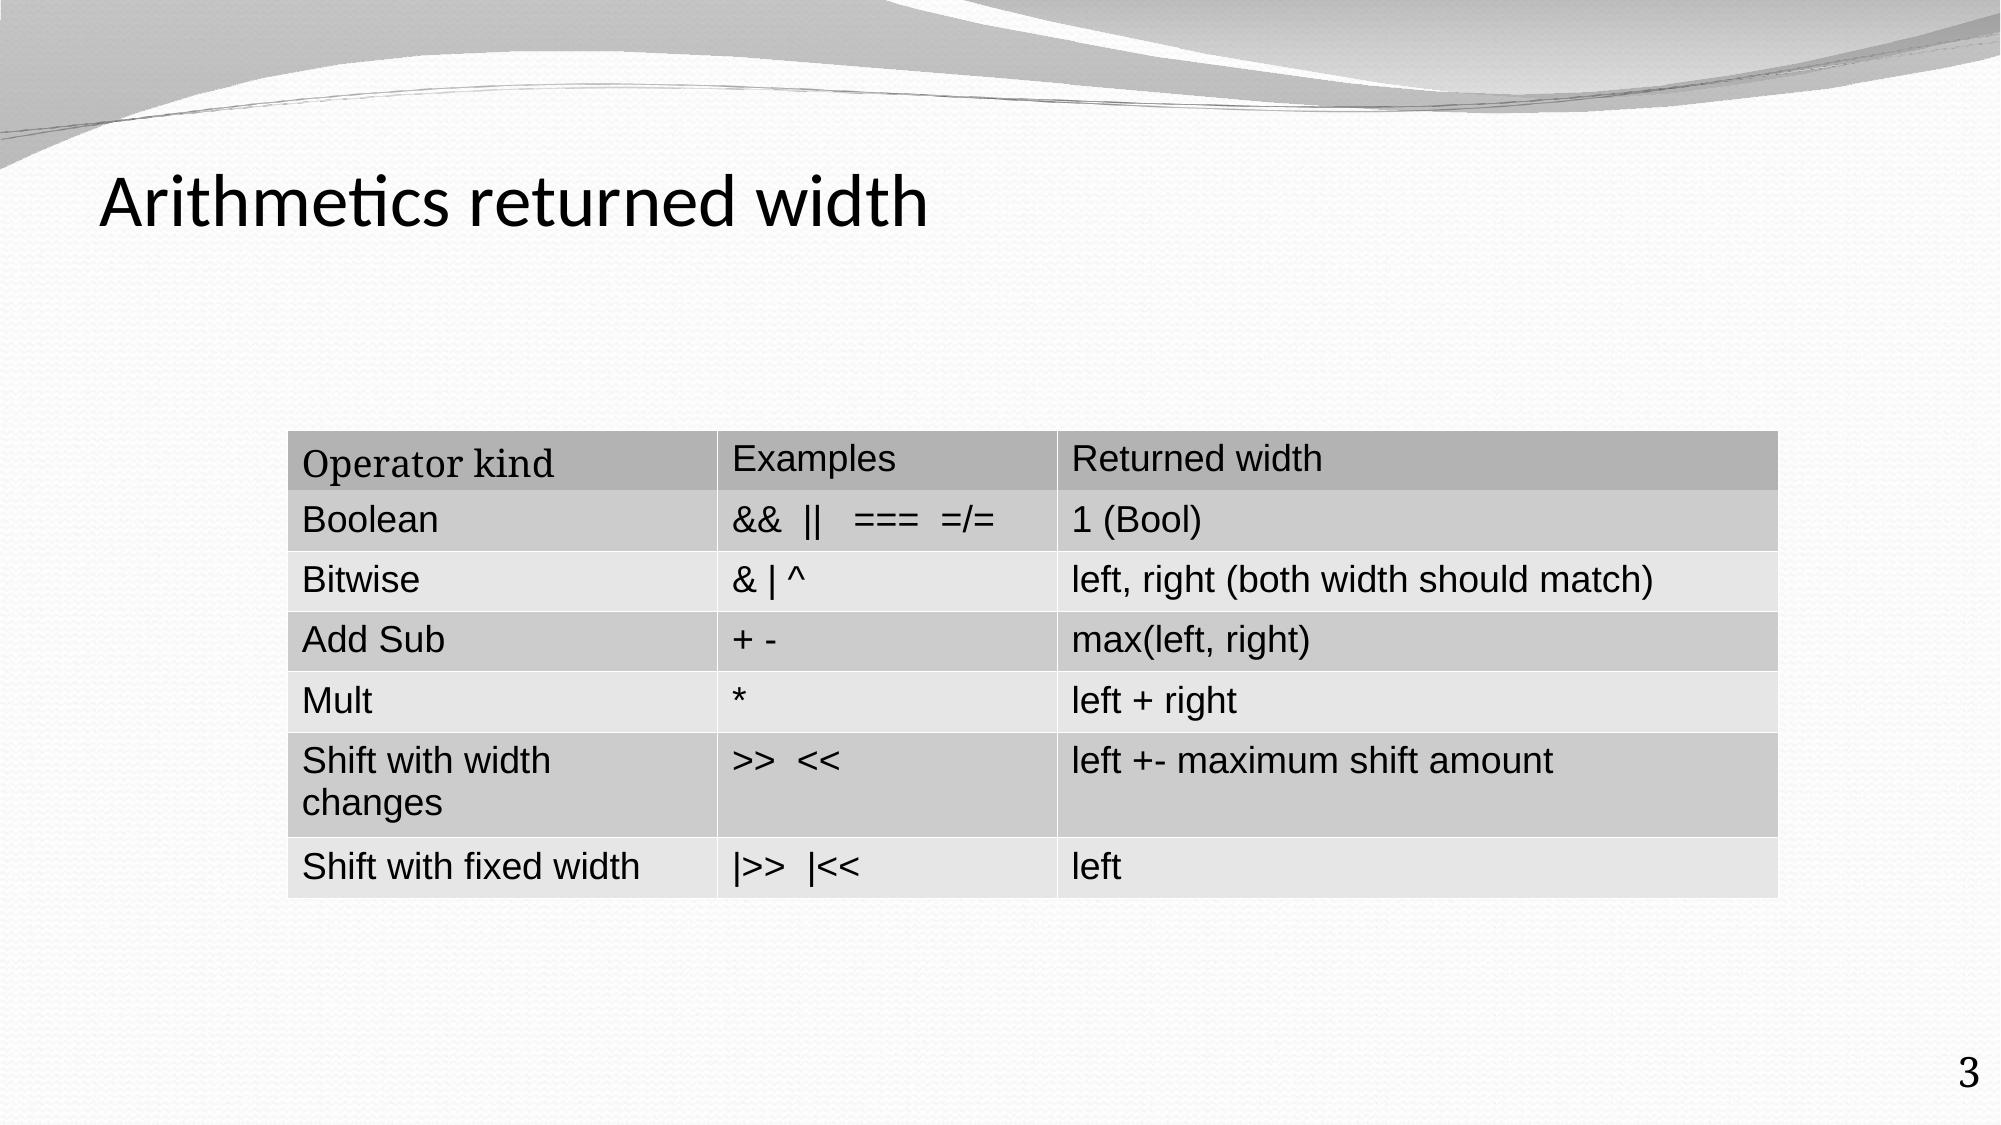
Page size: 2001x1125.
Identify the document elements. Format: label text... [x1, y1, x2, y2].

table_cell |>> |<< [718, 838, 1057, 898]
table_cell + - [718, 612, 1057, 671]
table_cell 1 (Bool) [1058, 490, 1778, 551]
text_box <numéro> [1813, 1042, 1981, 1103]
table_cell Shift with fixed width [288, 838, 717, 898]
table_cell >> << [718, 733, 1057, 837]
table_cell left + right [1058, 672, 1778, 732]
table_cell Shift with width changes [288, 733, 717, 837]
table_cell left +- maximum shift amount [1058, 733, 1778, 837]
table_header Examples [718, 431, 1057, 490]
table_cell left [1058, 838, 1778, 898]
table_cell Add Sub [288, 612, 717, 671]
table_cell max(left, right) [1058, 612, 1778, 671]
table_header Returned width [1058, 431, 1778, 490]
table_cell Mult [288, 672, 717, 732]
table_cell Bitwise [288, 552, 717, 611]
table_cell && || === =/= [718, 490, 1057, 551]
table_header Operator kind [288, 431, 717, 490]
title Arithmetics returned width [99, 54, 1985, 242]
picture [0, 0, 2001, 1125]
table_cell & | ^ [718, 552, 1057, 611]
table_cell left, right (both width should match) [1058, 552, 1778, 611]
table_cell * [718, 672, 1057, 732]
table_cell Boolean [288, 490, 717, 551]
